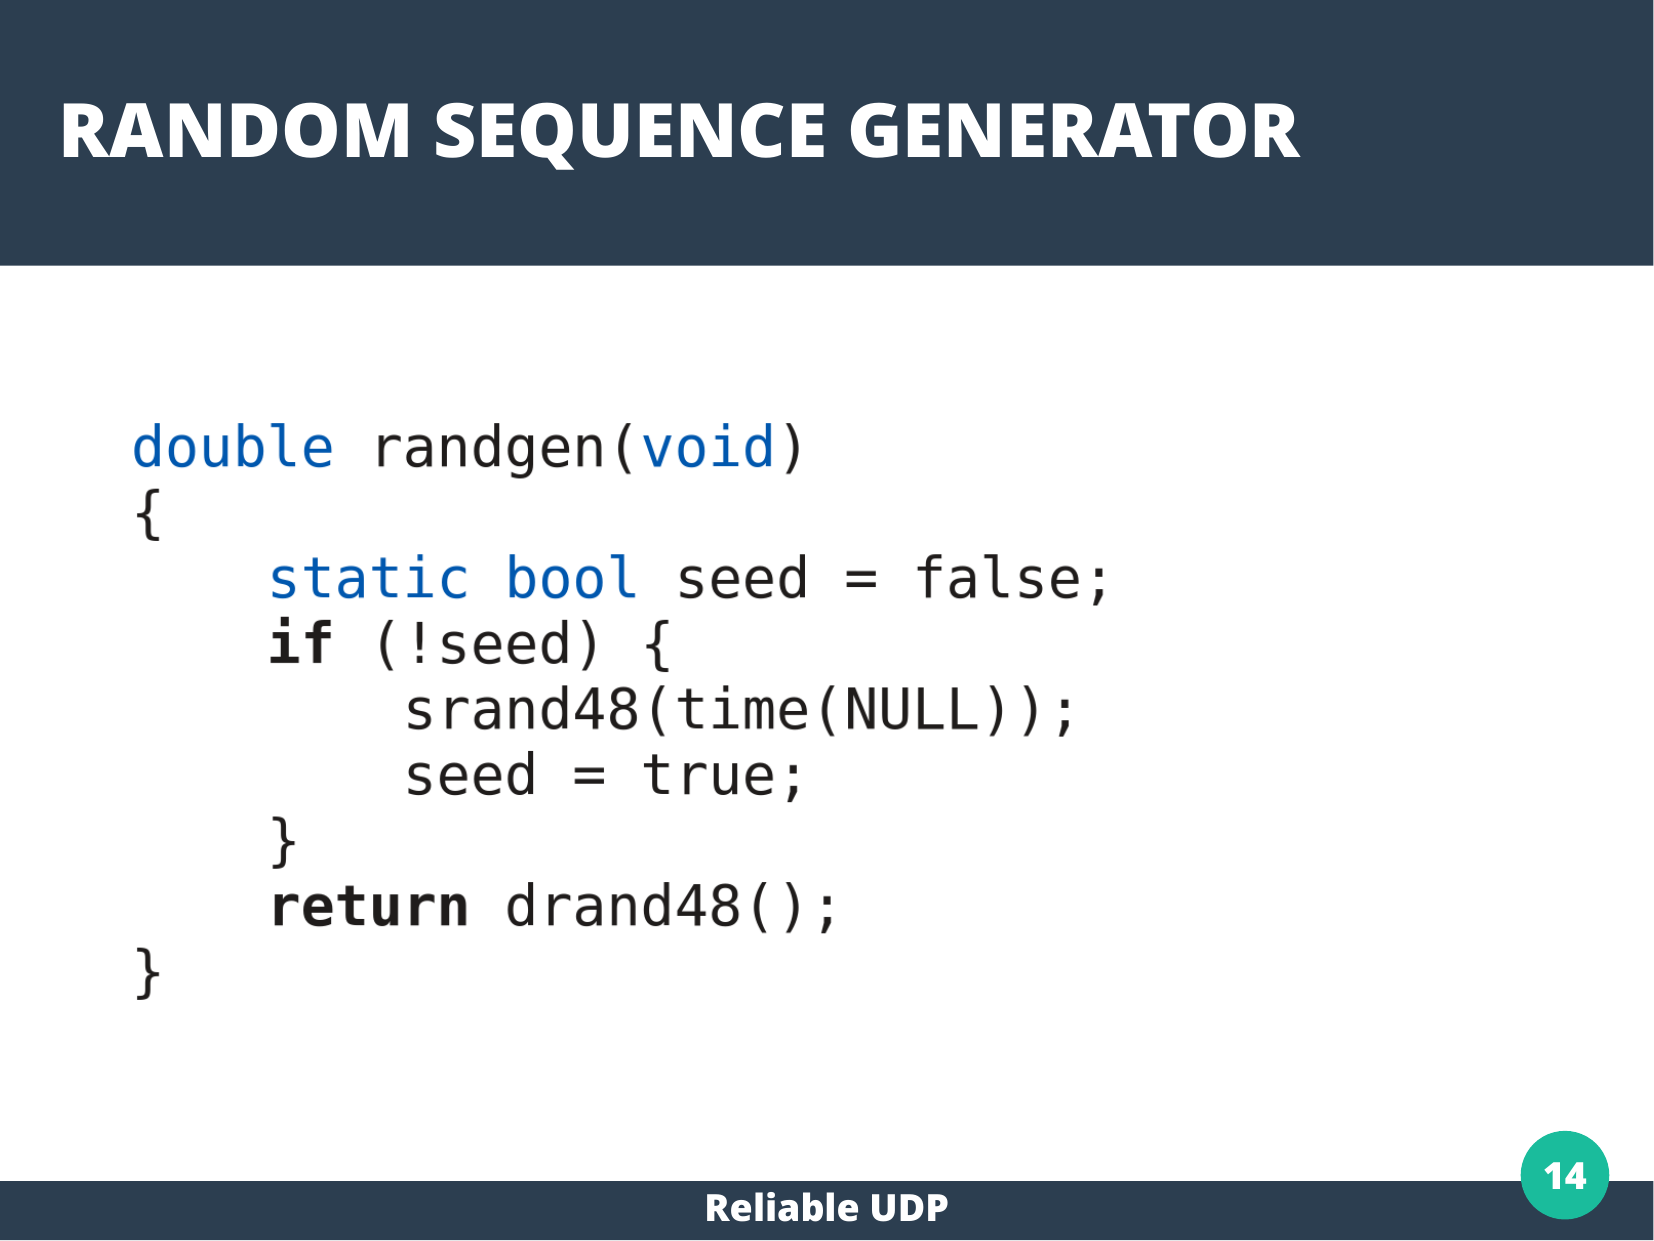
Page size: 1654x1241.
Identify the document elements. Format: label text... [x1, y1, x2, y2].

title RANDOM SEQUENCE GENERATOR [59, 49, 1595, 207]
picture [129, 417, 1123, 1004]
